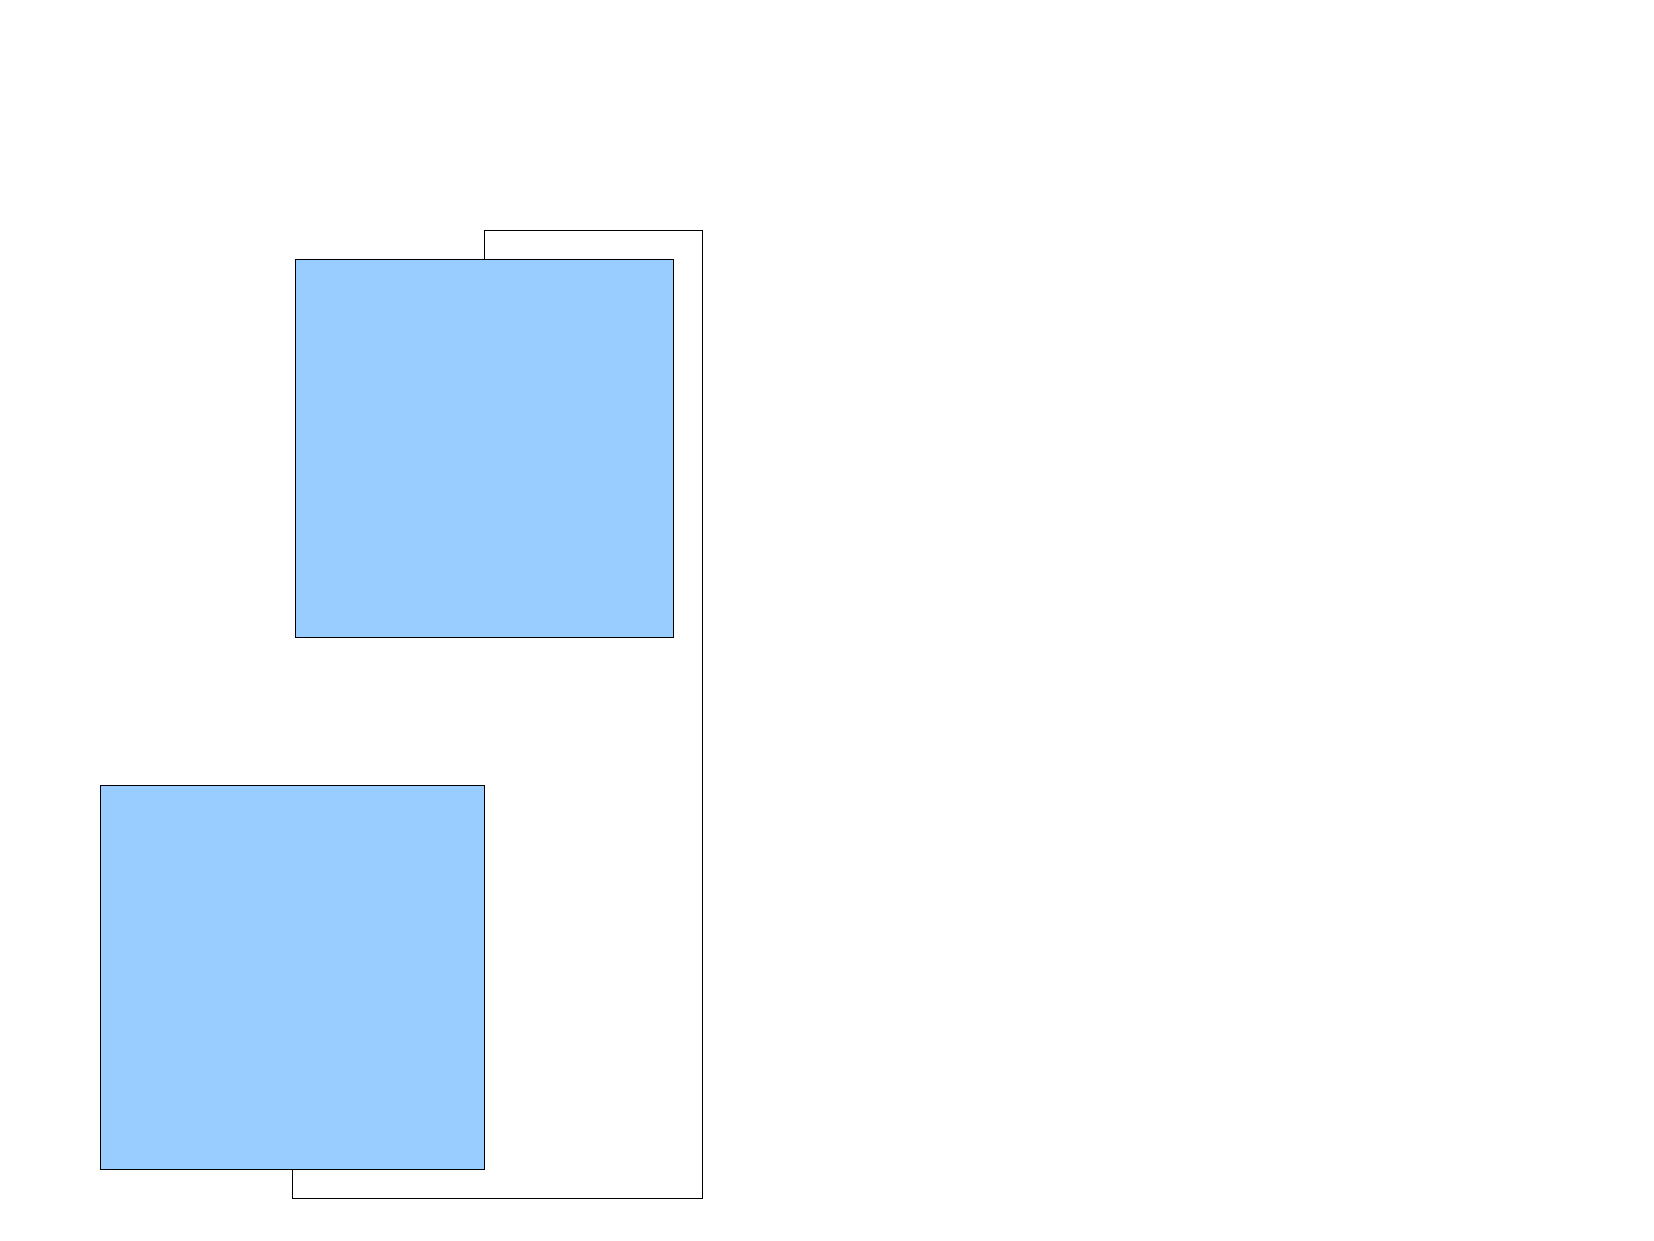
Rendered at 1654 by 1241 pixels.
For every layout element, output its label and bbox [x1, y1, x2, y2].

text_box [100, 785, 485, 1170]
text_box [295, 259, 674, 638]
